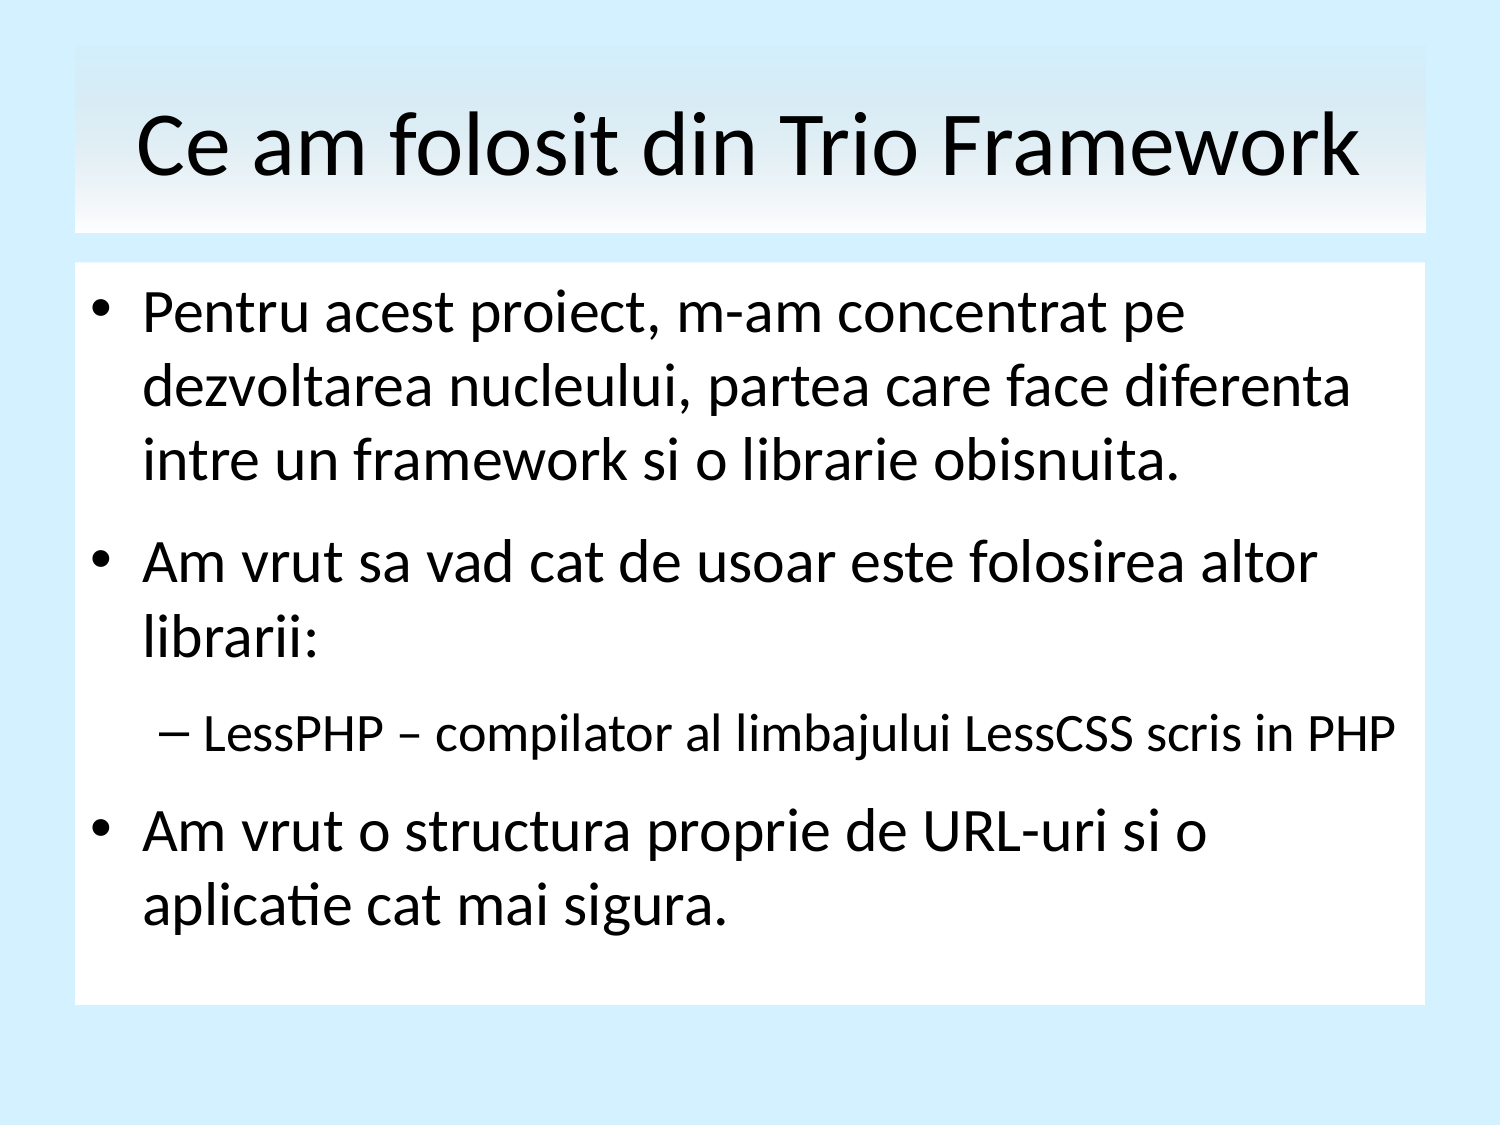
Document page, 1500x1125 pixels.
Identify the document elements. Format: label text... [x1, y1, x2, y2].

title Ce am folosit din Trio Framework [75, 45, 1425, 233]
list Pentru acest proiect, m-am concentrat pe dezvoltarea nucleului, partea care face diferenta intre un framework si o librarie obisnuita. Am vrut sa vad cat de usoar este folosirea altor librarii: LessPHP – compilator al limbajului LessCSS scris in PHP Am vrut o structura proprie de URL-uri si o aplicatie cat mai sigura. [75, 262, 1425, 1005]
